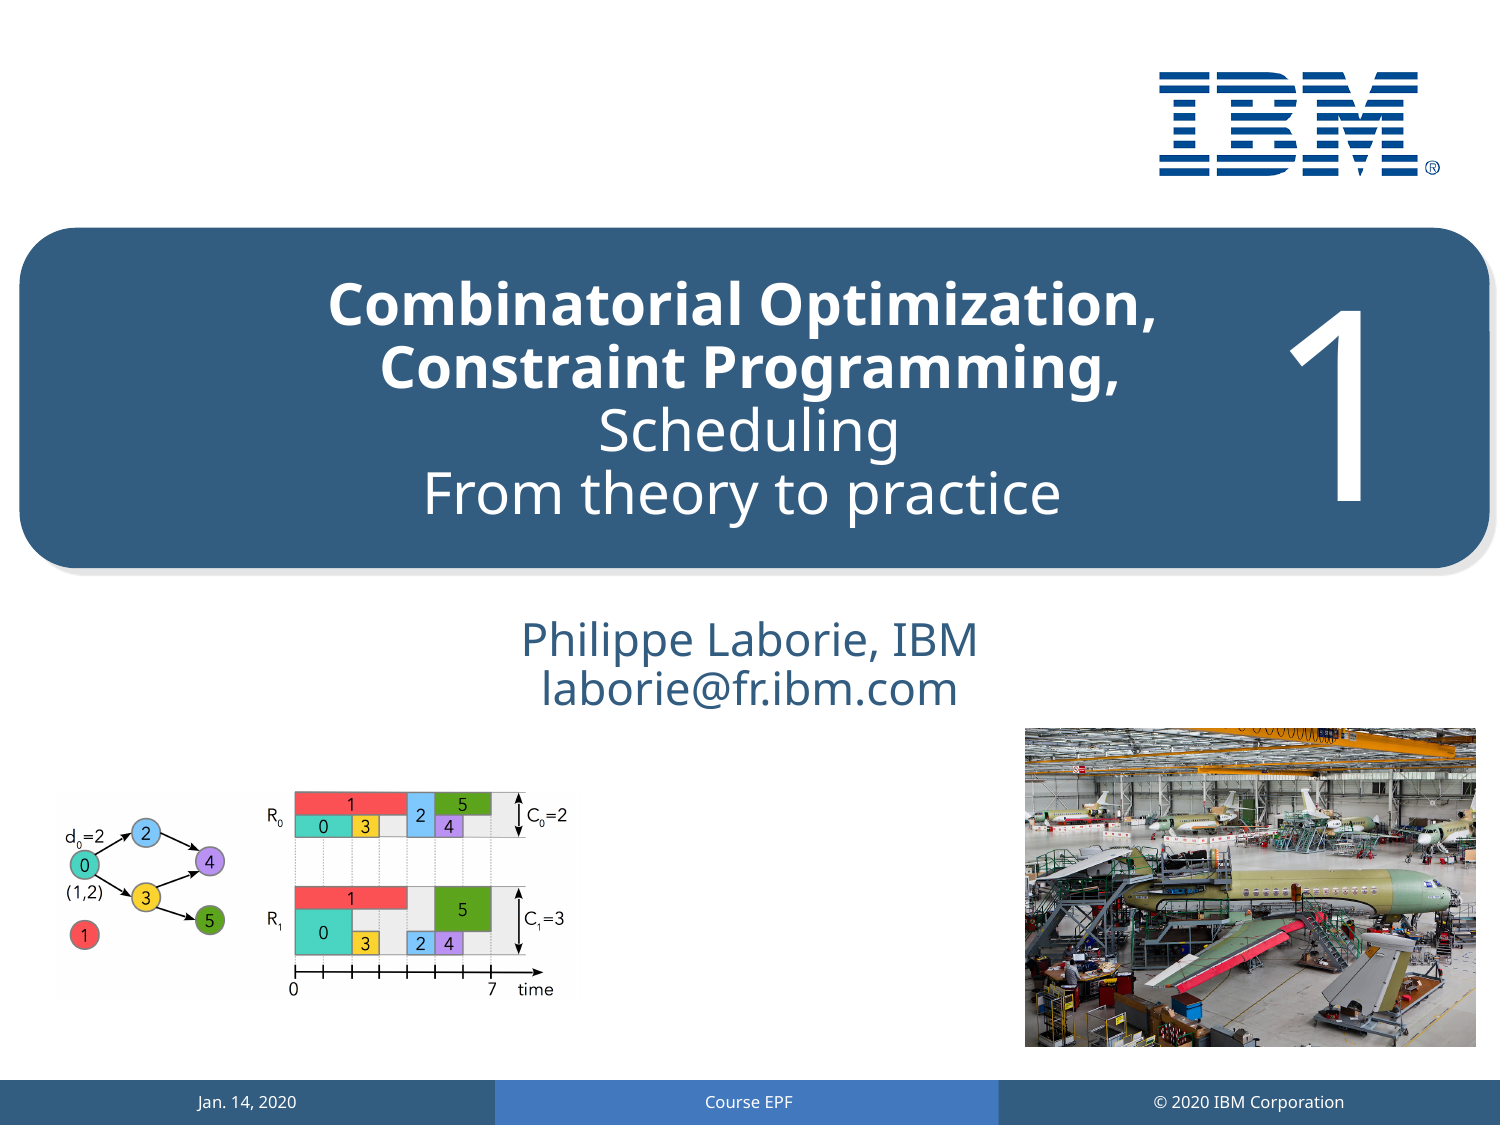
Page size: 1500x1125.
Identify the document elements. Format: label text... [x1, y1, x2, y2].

picture [1025, 728, 1476, 1047]
text_box 1 [1251, 227, 1382, 563]
picture [1151, 63, 1446, 184]
picture [55, 787, 581, 1001]
title Combinatorial Optimization, Constraint Programming, Scheduling From theory to practice Philippe Laborie, IBM laborie@fr.ibm.com [0, 197, 1500, 769]
